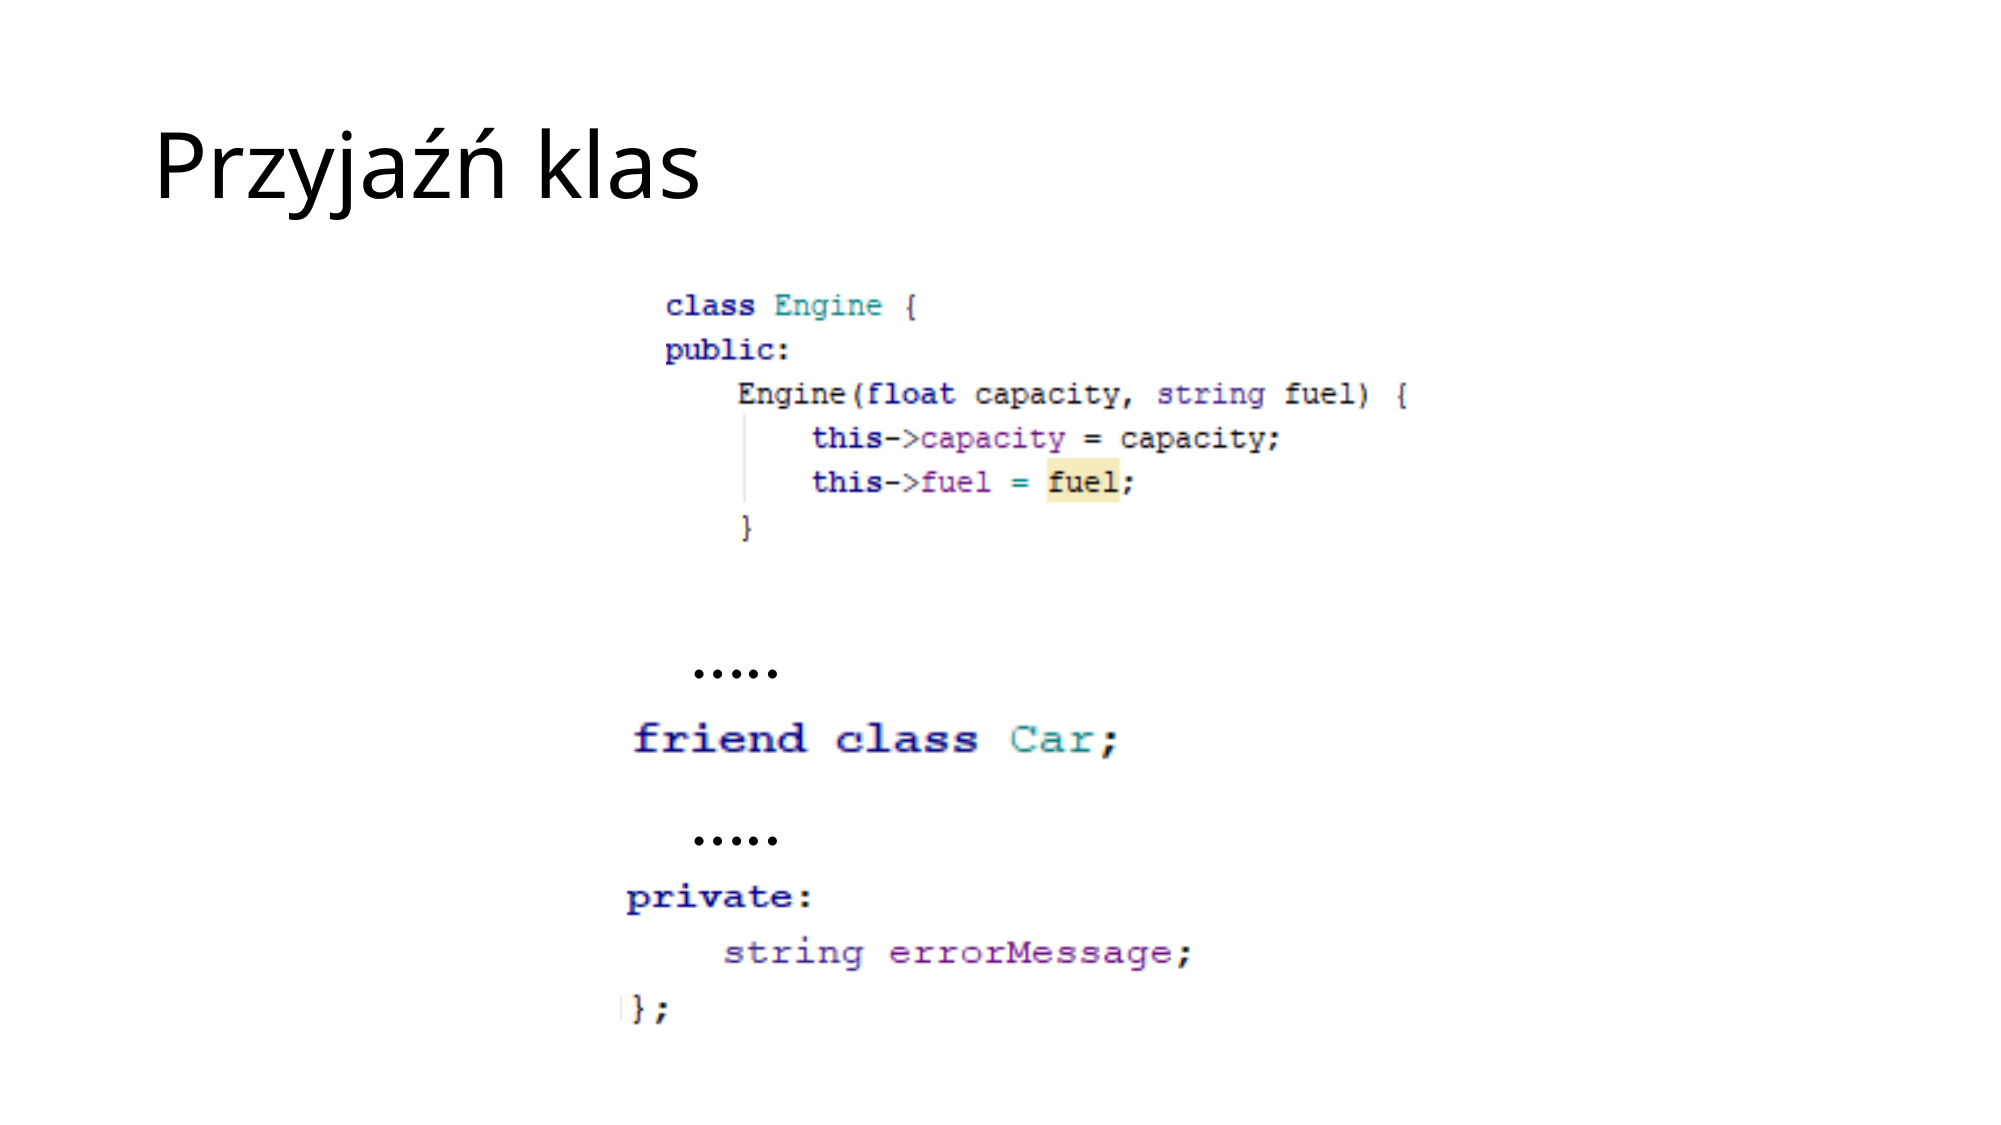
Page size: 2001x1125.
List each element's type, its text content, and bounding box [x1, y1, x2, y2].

picture [571, 701, 1181, 815]
title Przyjaźń klas [137, 59, 1863, 278]
text_box ….. [677, 595, 1556, 702]
picture [620, 869, 1227, 1054]
picture [666, 277, 1435, 563]
text_box ….. [677, 763, 1556, 870]
